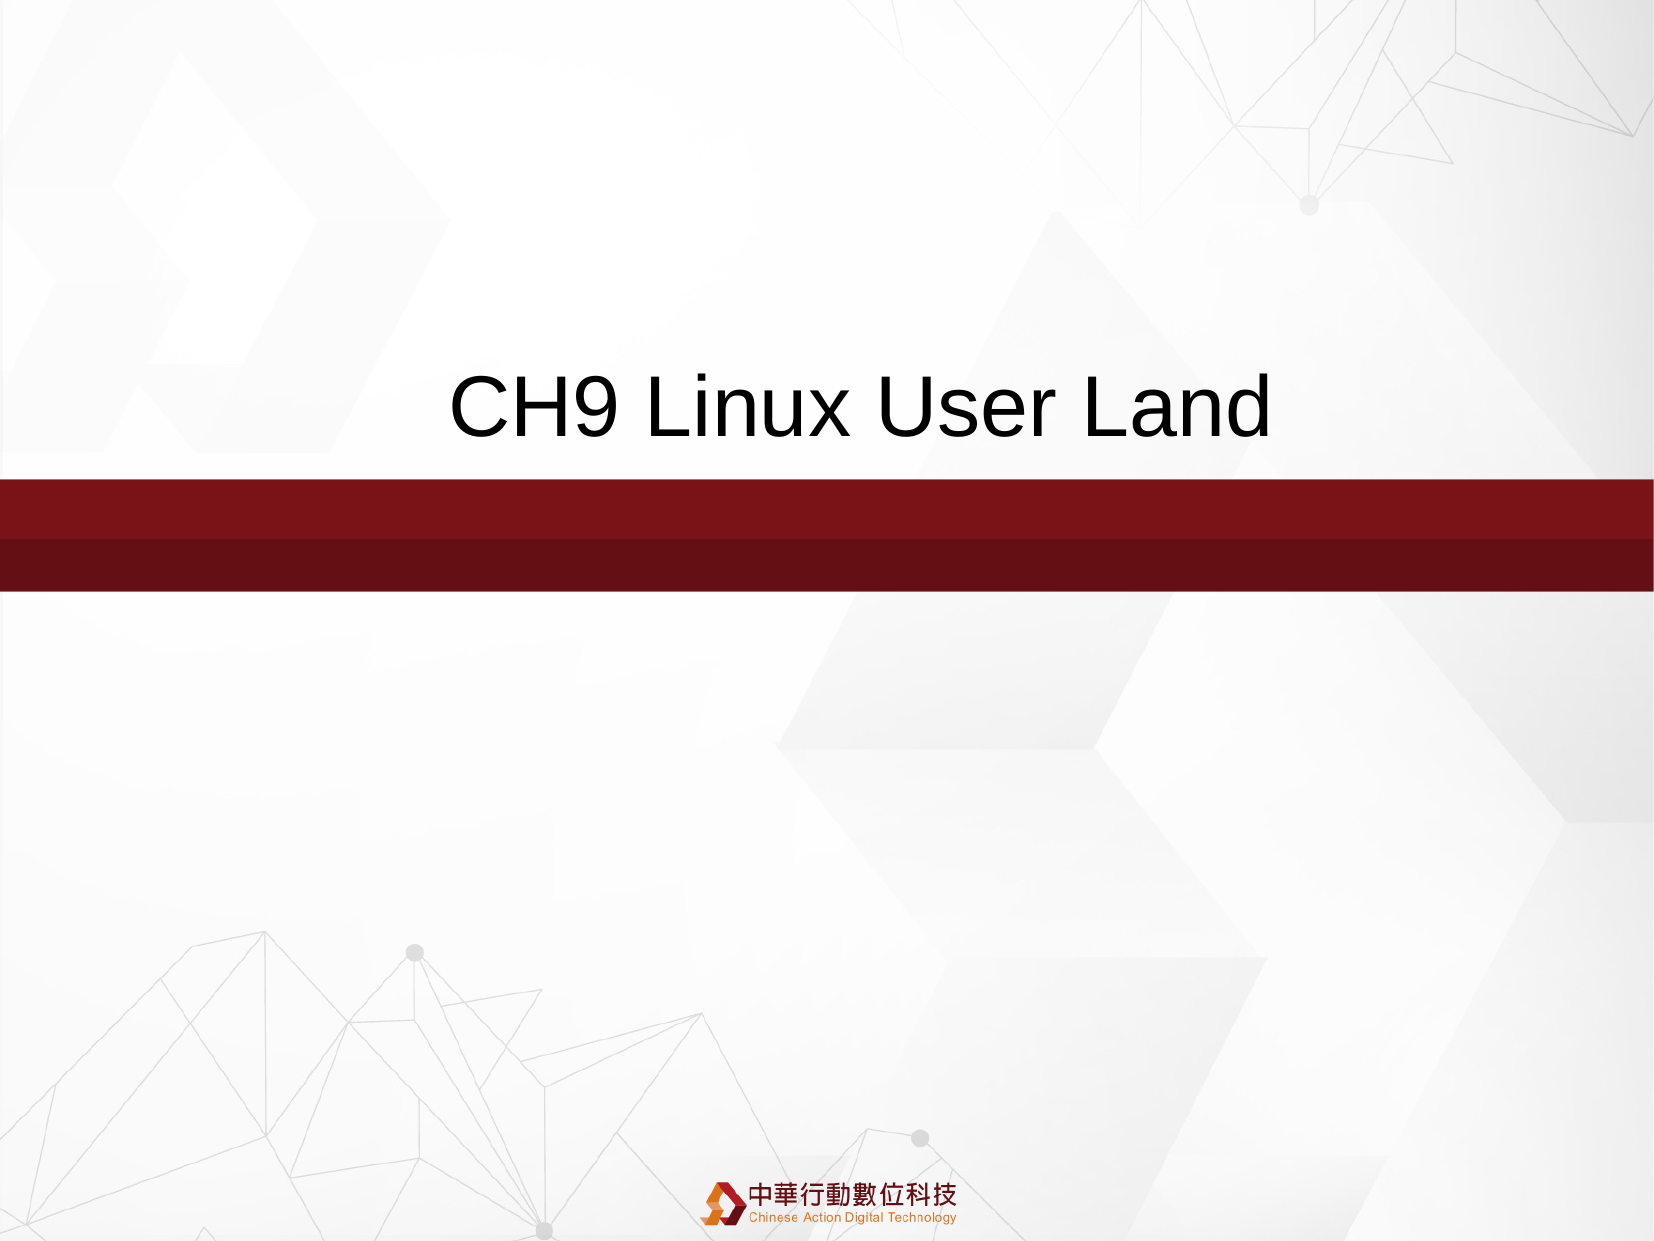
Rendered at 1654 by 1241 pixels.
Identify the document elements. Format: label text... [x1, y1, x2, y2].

title CH9 Linux User Land [116, 302, 1606, 511]
picture [0, 0, 1654, 1241]
